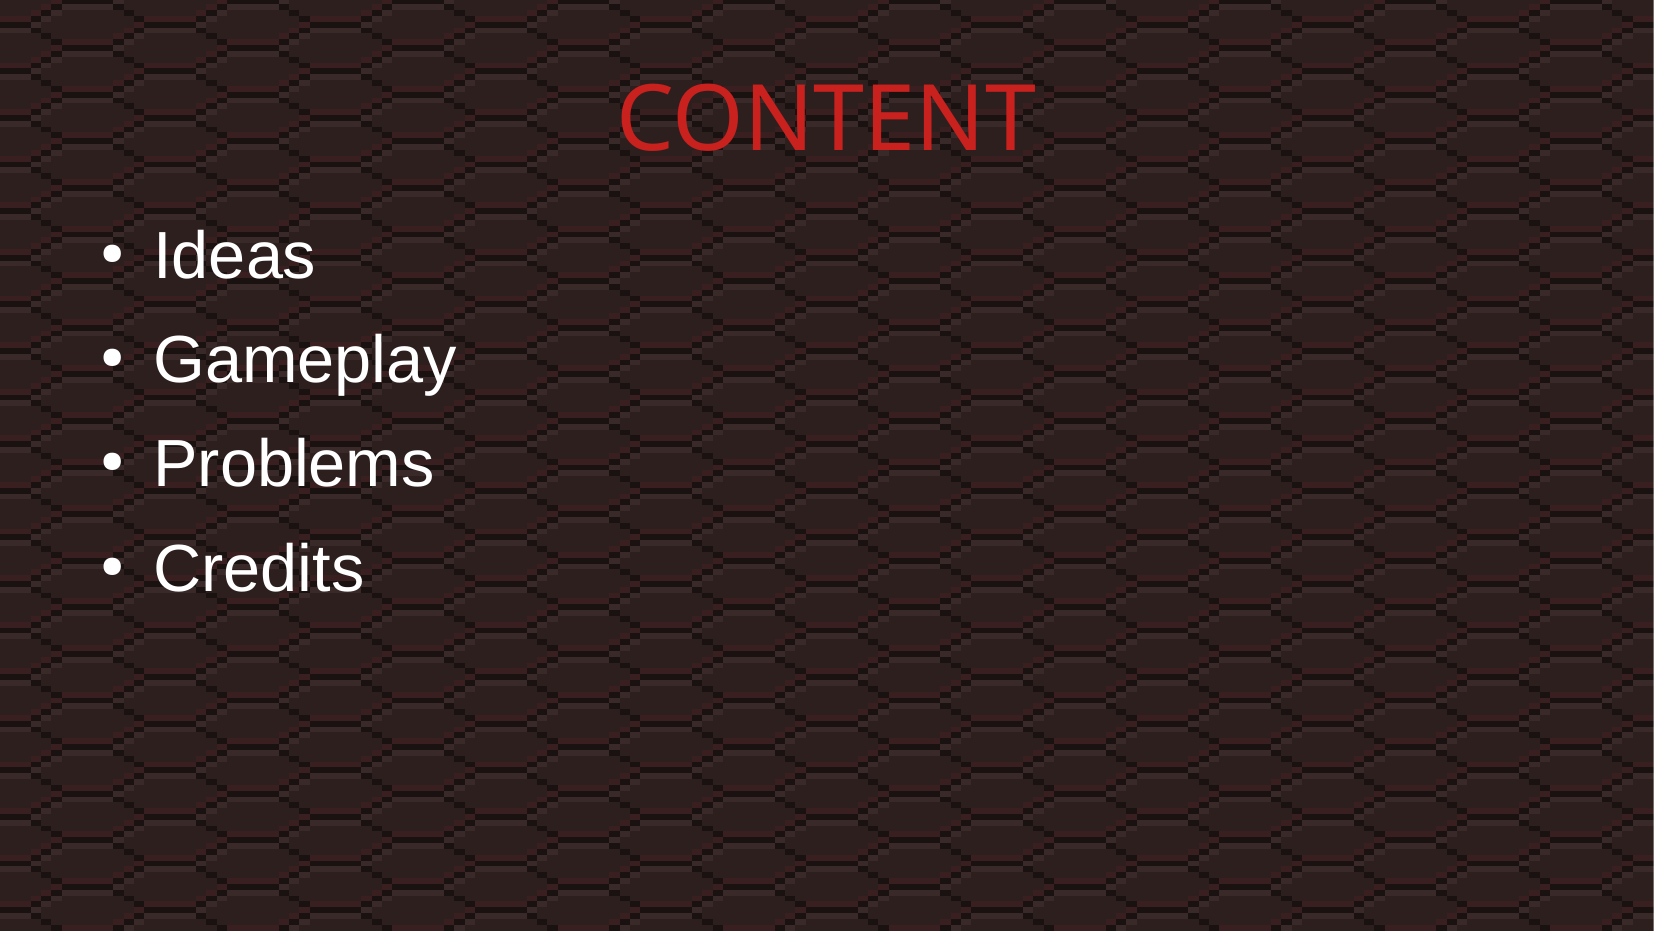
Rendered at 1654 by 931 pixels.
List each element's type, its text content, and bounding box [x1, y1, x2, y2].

title CONTENT [82, 37, 1571, 193]
picture [0, 0, 1654, 931]
list Ideas Gameplay Problems Credits [82, 217, 1571, 758]
